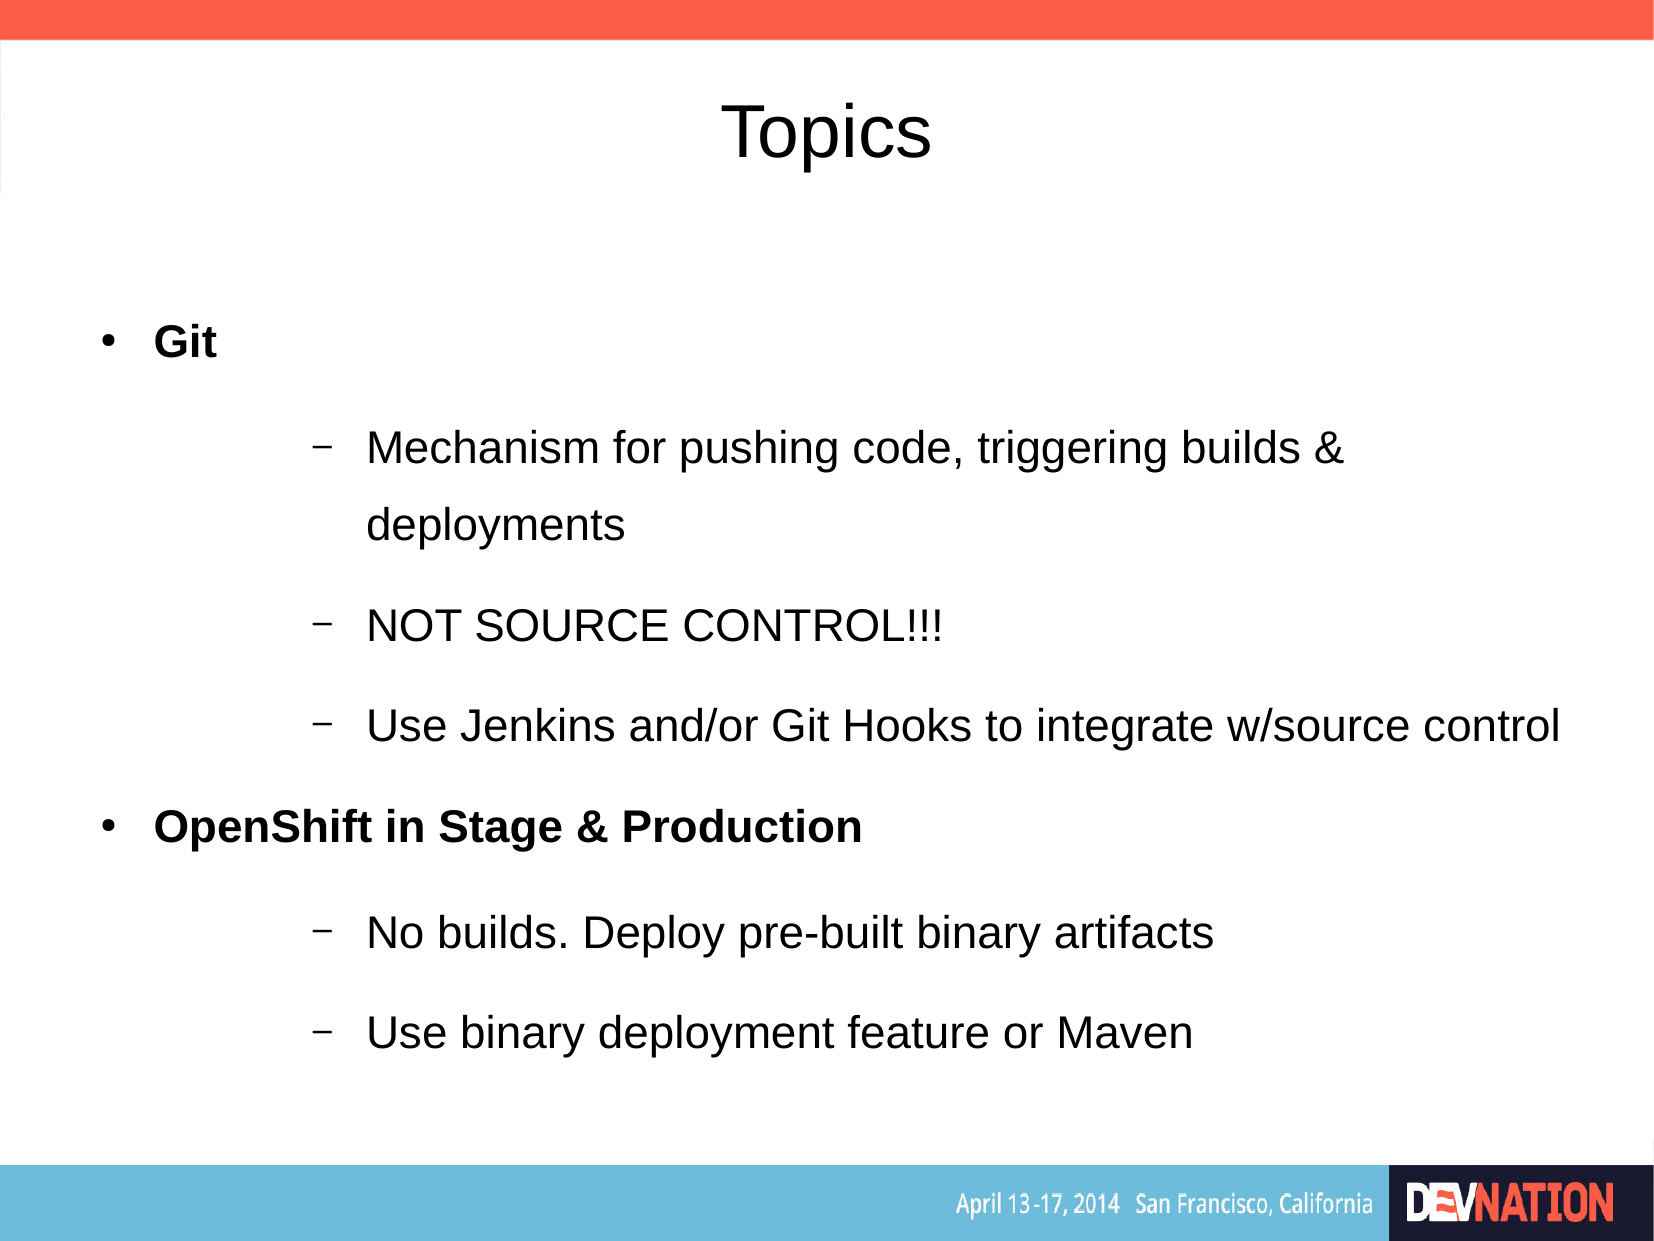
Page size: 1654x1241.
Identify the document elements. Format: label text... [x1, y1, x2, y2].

list Git Mechanism for pushing code, triggering builds & deployments NOT SOURCE CONTROL!!! Use Jenkins and/or Git Hooks to integrate w/source control OpenShift in Stage & Production No builds. Deploy pre-built binary artifacts Use binary deployment feature or Maven [82, 290, 1571, 1134]
picture [0, 0, 1654, 1241]
title Topics [82, 37, 1571, 226]
